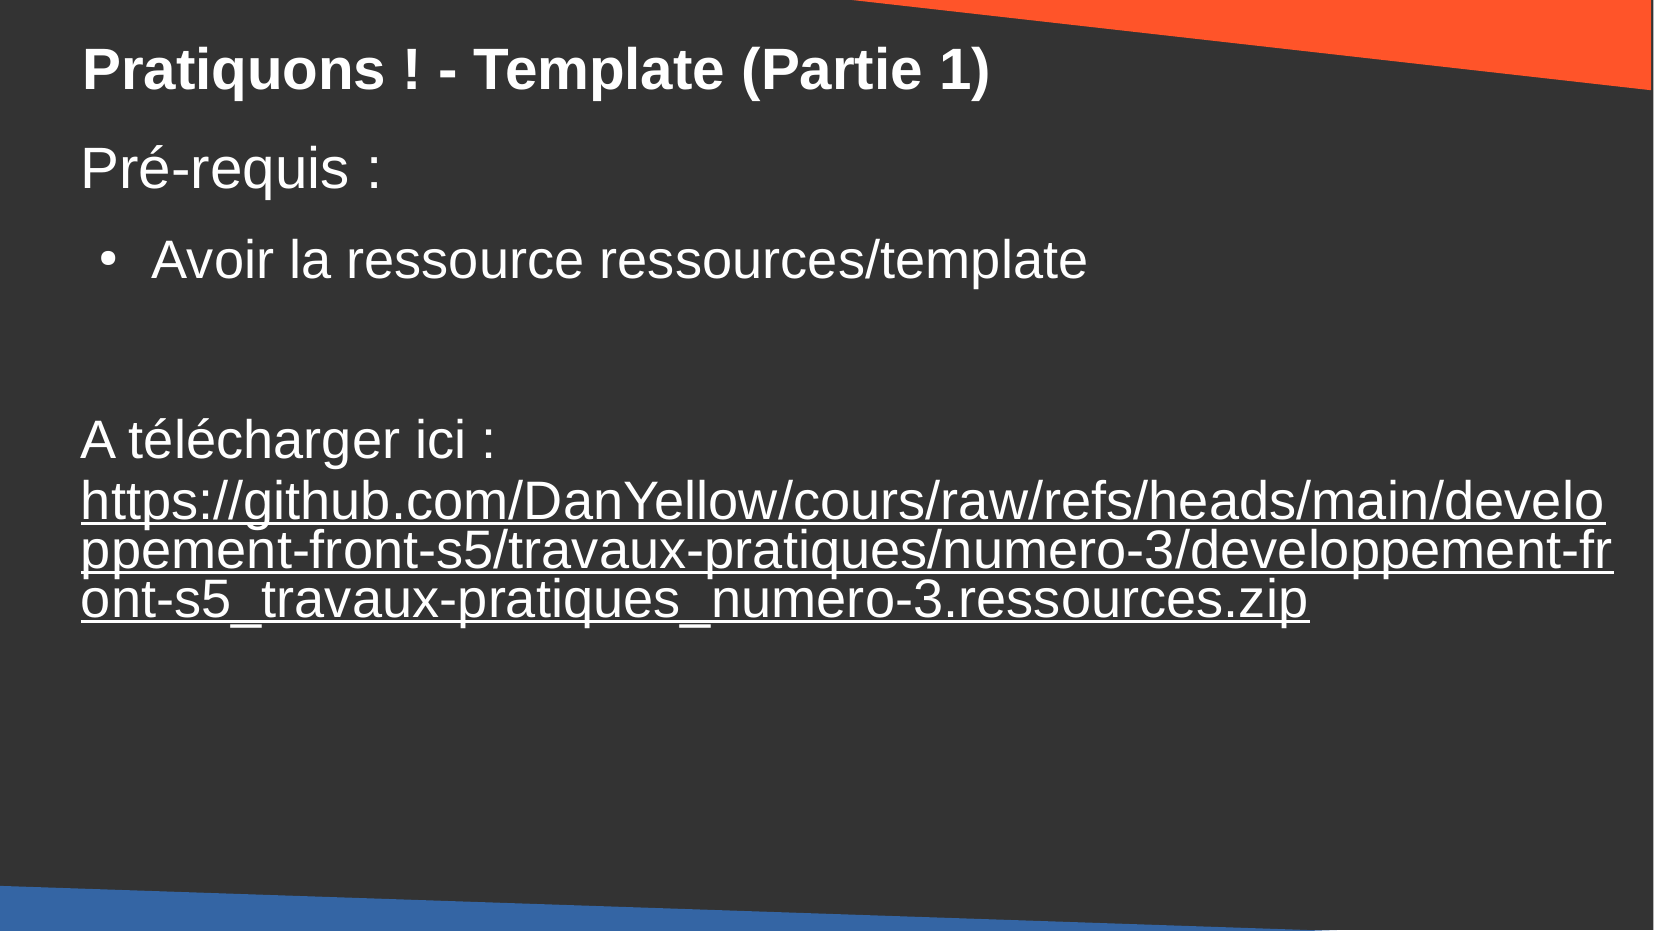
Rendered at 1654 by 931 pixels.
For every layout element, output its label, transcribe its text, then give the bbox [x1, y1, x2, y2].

text_box [0, 885, 1337, 931]
list Pré-requis : Avoir la ressource ressources/template A télécharger ici : https://github.com/DanYellow/cours/raw/refs/heads/main/developpement-front-s5/travaux-pratiques/numero-3/developpement-front-s5_travaux-pratiques_numero-3.ressources.zip [80, 135, 1620, 721]
text_box [852, 0, 1652, 91]
title Pratiquons ! - Template (Partie 1) [82, 37, 1571, 114]
